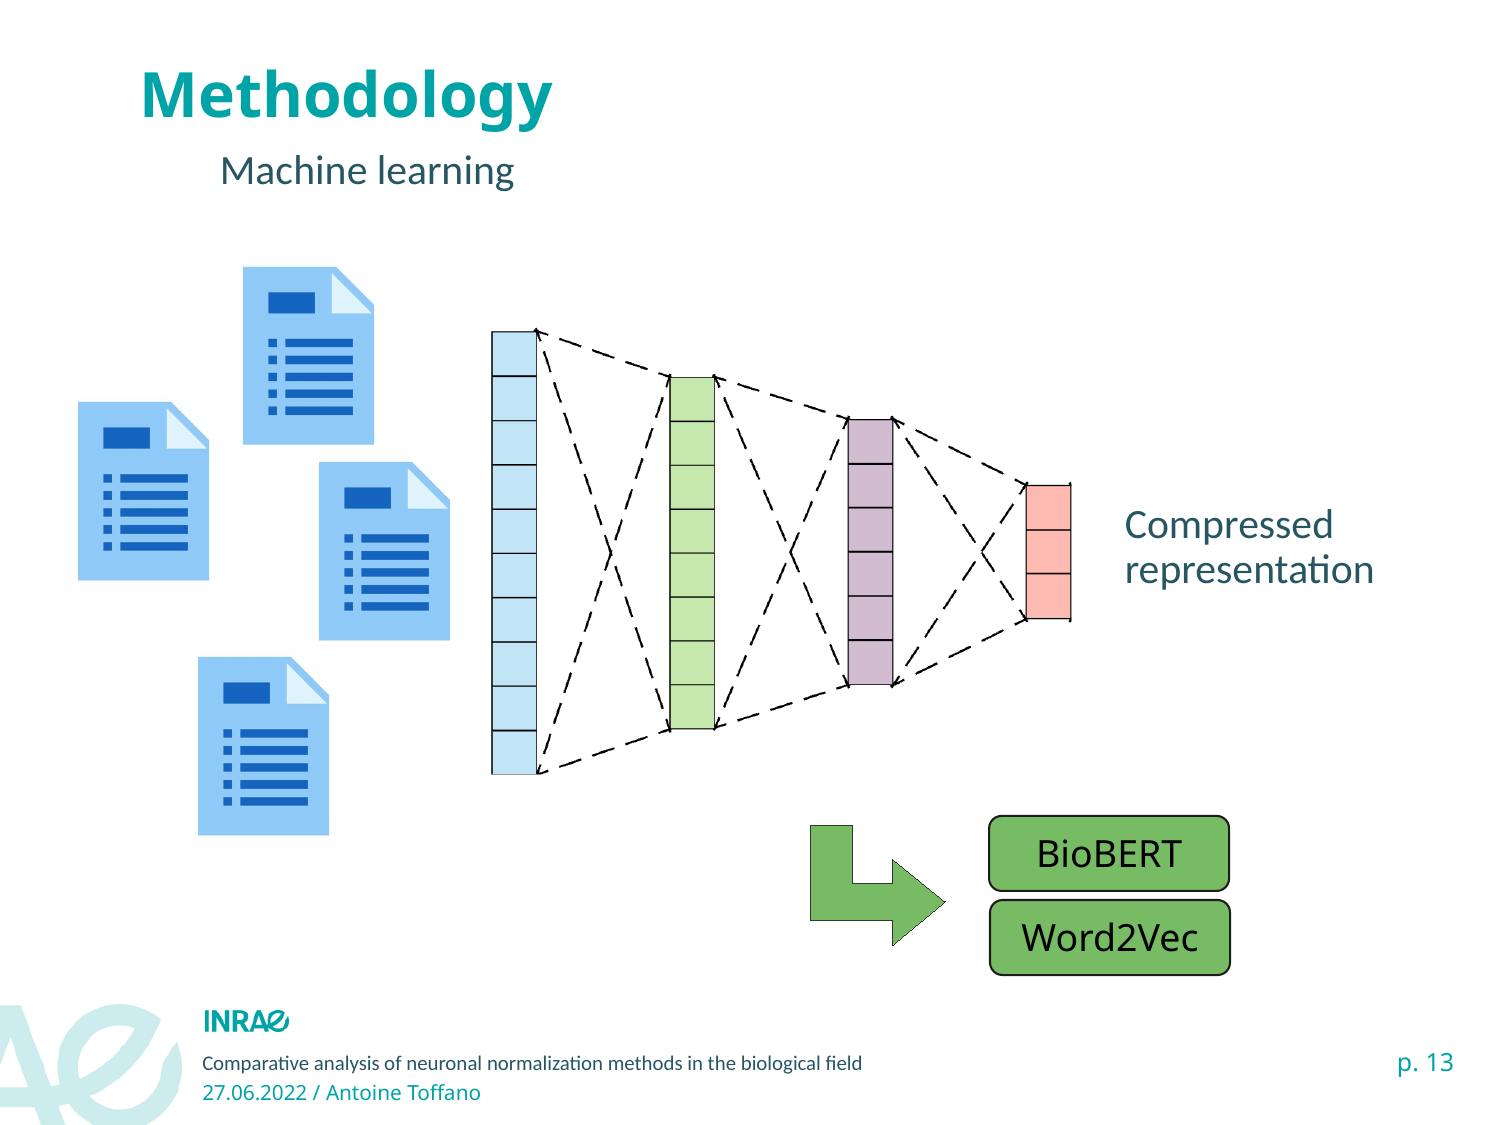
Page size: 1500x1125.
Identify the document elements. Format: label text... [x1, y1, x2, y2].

picture [44, 254, 451, 848]
text_box Methodology [139, 24, 1396, 170]
picture [0, 996, 328, 1125]
text_box Compressed representation [1109, 495, 1500, 595]
text_box Machine learning [205, 140, 1396, 253]
text_box [810, 825, 946, 946]
text_box BioBERT [989, 815, 1230, 891]
text_box Word2Vec [990, 900, 1231, 976]
picture [479, 319, 1092, 781]
